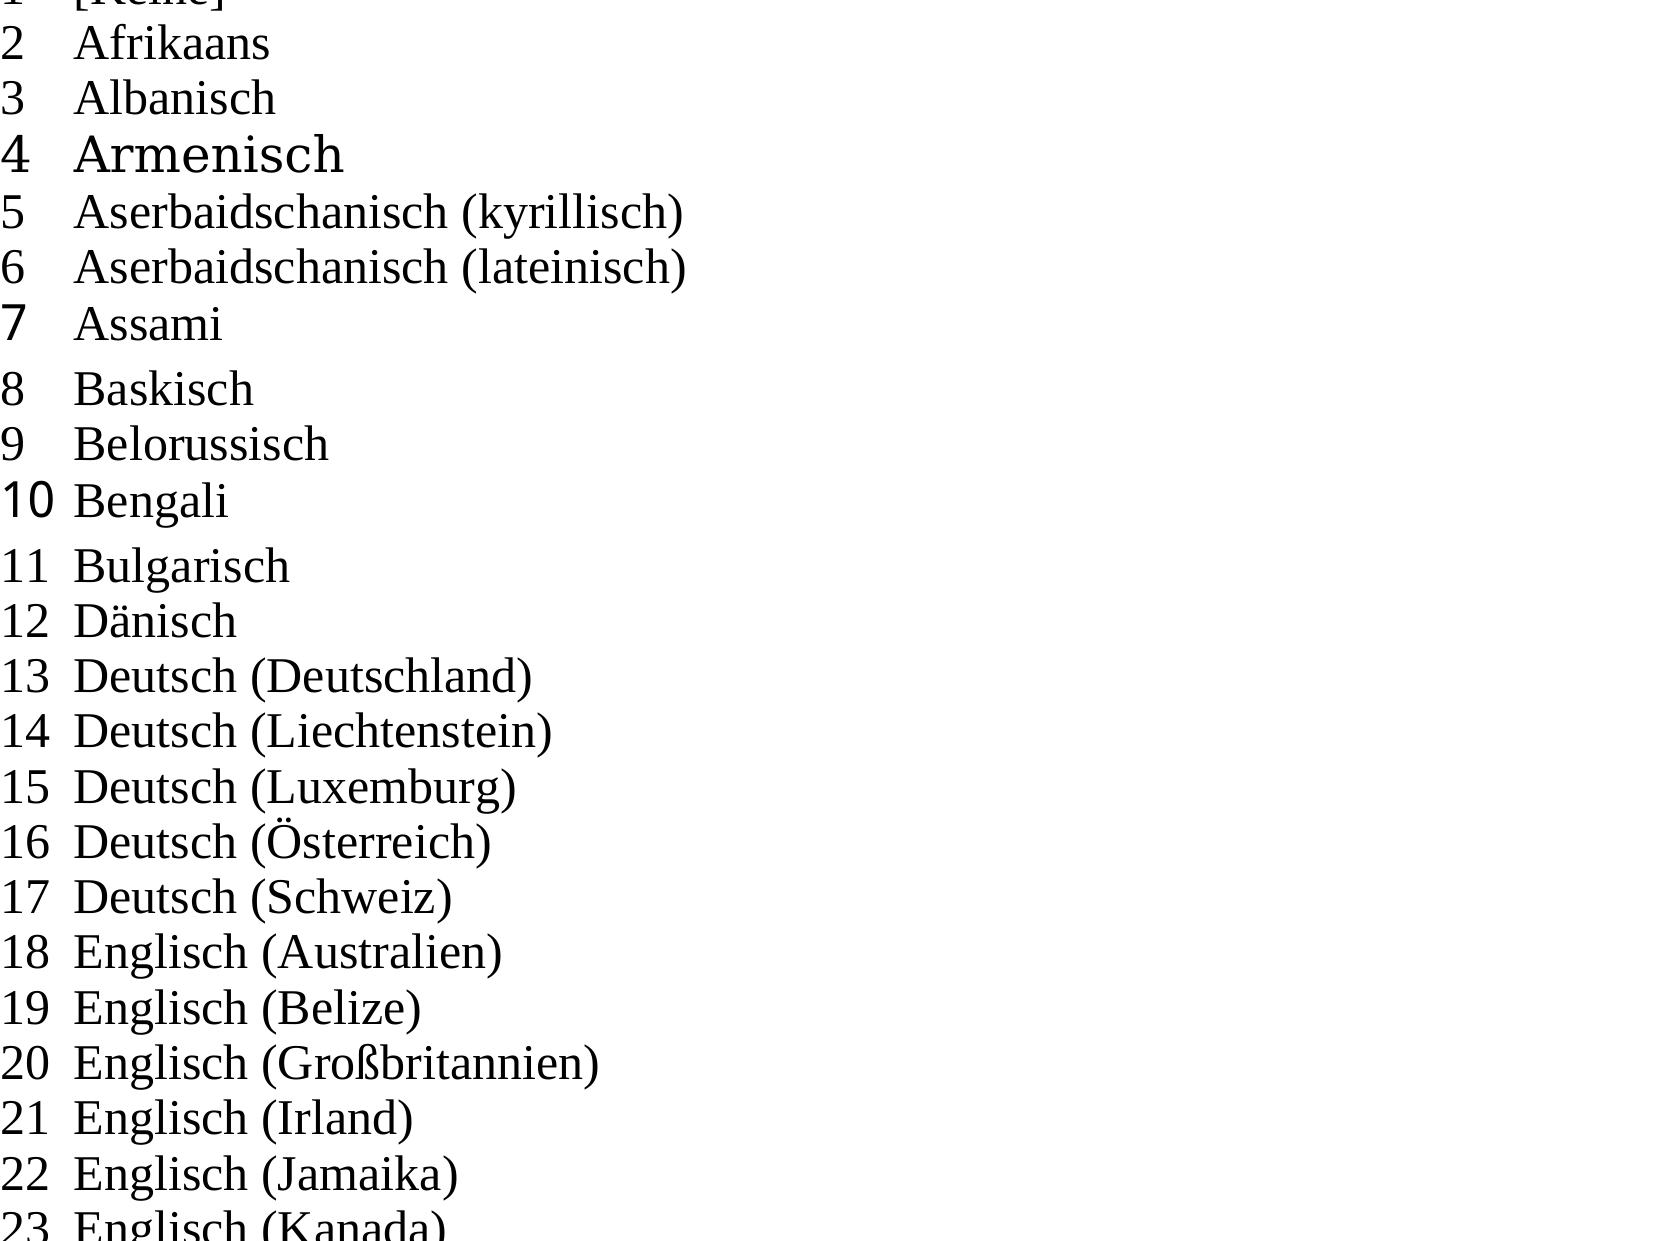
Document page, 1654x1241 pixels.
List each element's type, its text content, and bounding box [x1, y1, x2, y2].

text_box 113 9 30 1 [Keine] 2 Afrikaans 3 Albanisch 4 Armenisch 5 Aserbaidschanisch (kyrillisch) 6 Aserbaidschanisch (lateinisch) 7 Assami 8 Baskisch 9 Belorussisch 10 Bengali 11 Bulgarisch 12 Dänisch 13 Deutsch (Deutschland) 14 Deutsch (Liechtenstein) 15 Deutsch (Luxemburg) 16 Deutsch (Österreich) 17 Deutsch (Schweiz) 18 Englisch (Australien) 19 Englisch (Belize) 20 Englisch (Großbritannien) 21 Englisch (Irland) 22 Englisch (Jamaika) 23 Englisch (Kanada) 24 Englisch (Karibik) 25 Englisch (Neuseeland) 26 Englisch (Philippinen) 27 Englisch (Südafrika) 28 Englisch (Trinidad) 29 Englisch (USA) 30 Englisch (Zimbabwe) 31 Esperanto 32 Estonisch 33 Farsi 34 Färöisch 35 Finnisch 36 Französisch (Belgien) 37 Französisch (Frankreich) 38 Französisch (Kanada) 39 Französisch (Luxemburg) 40 Französisch (Monaco) 41 Französisch (Schweiz) 42 Griechisch 43 Indonesisch 44 Isländisch 45 Italienisch (Italien) 46 Italienisch (Schweiz) 47 Kasachisch 48 Kashmiri (Indien) 49 Kashmiri (Kashmir) 50 Katalanisch 51 Kinyarwanda (Ruanda) 52 Konkani 53 Kroatisch 54 Latein 55 Lettisch 56 Litauisch (klassisch) 57 Litauisch (Litauen) 58 Malaiisch (Brunei Darussalam) 59 Malaiisch (Malaysia) 60 Malajalam 61 Manipuri 62 Maori (Neuseeland) 63 Mazedonisch 64 Nepalesisch (Indien) 65 Nepalesisch (Nepal) 66 Niederländisch (Belgien) 67 Niederländisch (Niederlande) 68 Norwegisch (Bokmål) 69 Norwegisch (Nynorsk) 70 Oriya 71 Polnisch 72 Portugiesisch (Brasilien) 73 Portugiesisch (Portugal) 74 Rätoromanisch 75 Rumänisch 76 Russisch 77 Sanskrit 78 Schwedisch (Finland) 79 Schwedisch (Schweden) 80 Serbisch (kyrillisch) 81 Serbisch (lateinisch) 82 Sindhi 83 Slovakisch 84 Slovenisch 85 Spanisch (Argentinien) 86 Spanisch (Bolivien) 87 Spanisch (Chile) 88 Spanisch (Costa Rica) 89 Spanisch (Dominikanische Republik) 90 Spanisch (El Salvador) 91 Spanisch (Equador) 92 Spanisch (Guatemala) 93 Spanisch (Honduras) 94 Spanisch (Kolumbien) 95 Spanisch (Mexiko) 96 Spanisch (Modern) 97 Spanisch (Nicaragua) 98 Spanisch (Panama) 99 Spanisch (Paraguay) 100 Spanisch (Peru) 101 Spanisch (Puerto Rico) 102 Spanisch (Spanien) 103 Spanisch (Uruguay) 104 Spanisch (Venezuela) 105 Swahili 106 Tatarisch 107 Tschechisch 108 Türkisch 109 Ukrainisch 110 Ungarisch 111 Usbekisch (kyrillisch) 112 Usbekisch (lateinisch) 113 Walisisch 1 [Keine] 2 Chinesisch 3 Chinesisch (einfach) 4 Chinesisch (HongKong) 5 Chinesisch (Macau) 6 Chinesisch (Singapore) 7 Chinesisch (Trad.) 8 Japanisch 9 Koreanisch 1 [Keine] 2 Arabisch 3 Arabisch (Algerien) 4 Arabisch (Ägypten) 5 Arabisch (Bahrein) 6 Arabisch (Irak) 7 Arabisch (Jemen) 8 Arabisch (Jordanien) 9 Arabisch (Kuwait) 10 Arabisch (Libanon) 11 Arabisch (Libyen) 12 Arabisch (Marokko) 13 Arabisch (Oman) 14 Arabisch (Qatar) 15 Arabisch (Saudi Arabien) 16 Arabisch (Syrien) 17 Arabisch (Tunesien) 18 Arabisch (VAE) 19 Gujarati 20 Hebräisch 21 Hindi 22 Kannada 23 Marathi 24 Punjabi 25 Tamil 26 Telugu 27 Thai 28 Urdu 29 Urdu (Indien) 30 Urdu (Pakistan) [0, 0, 1654, 1241]
